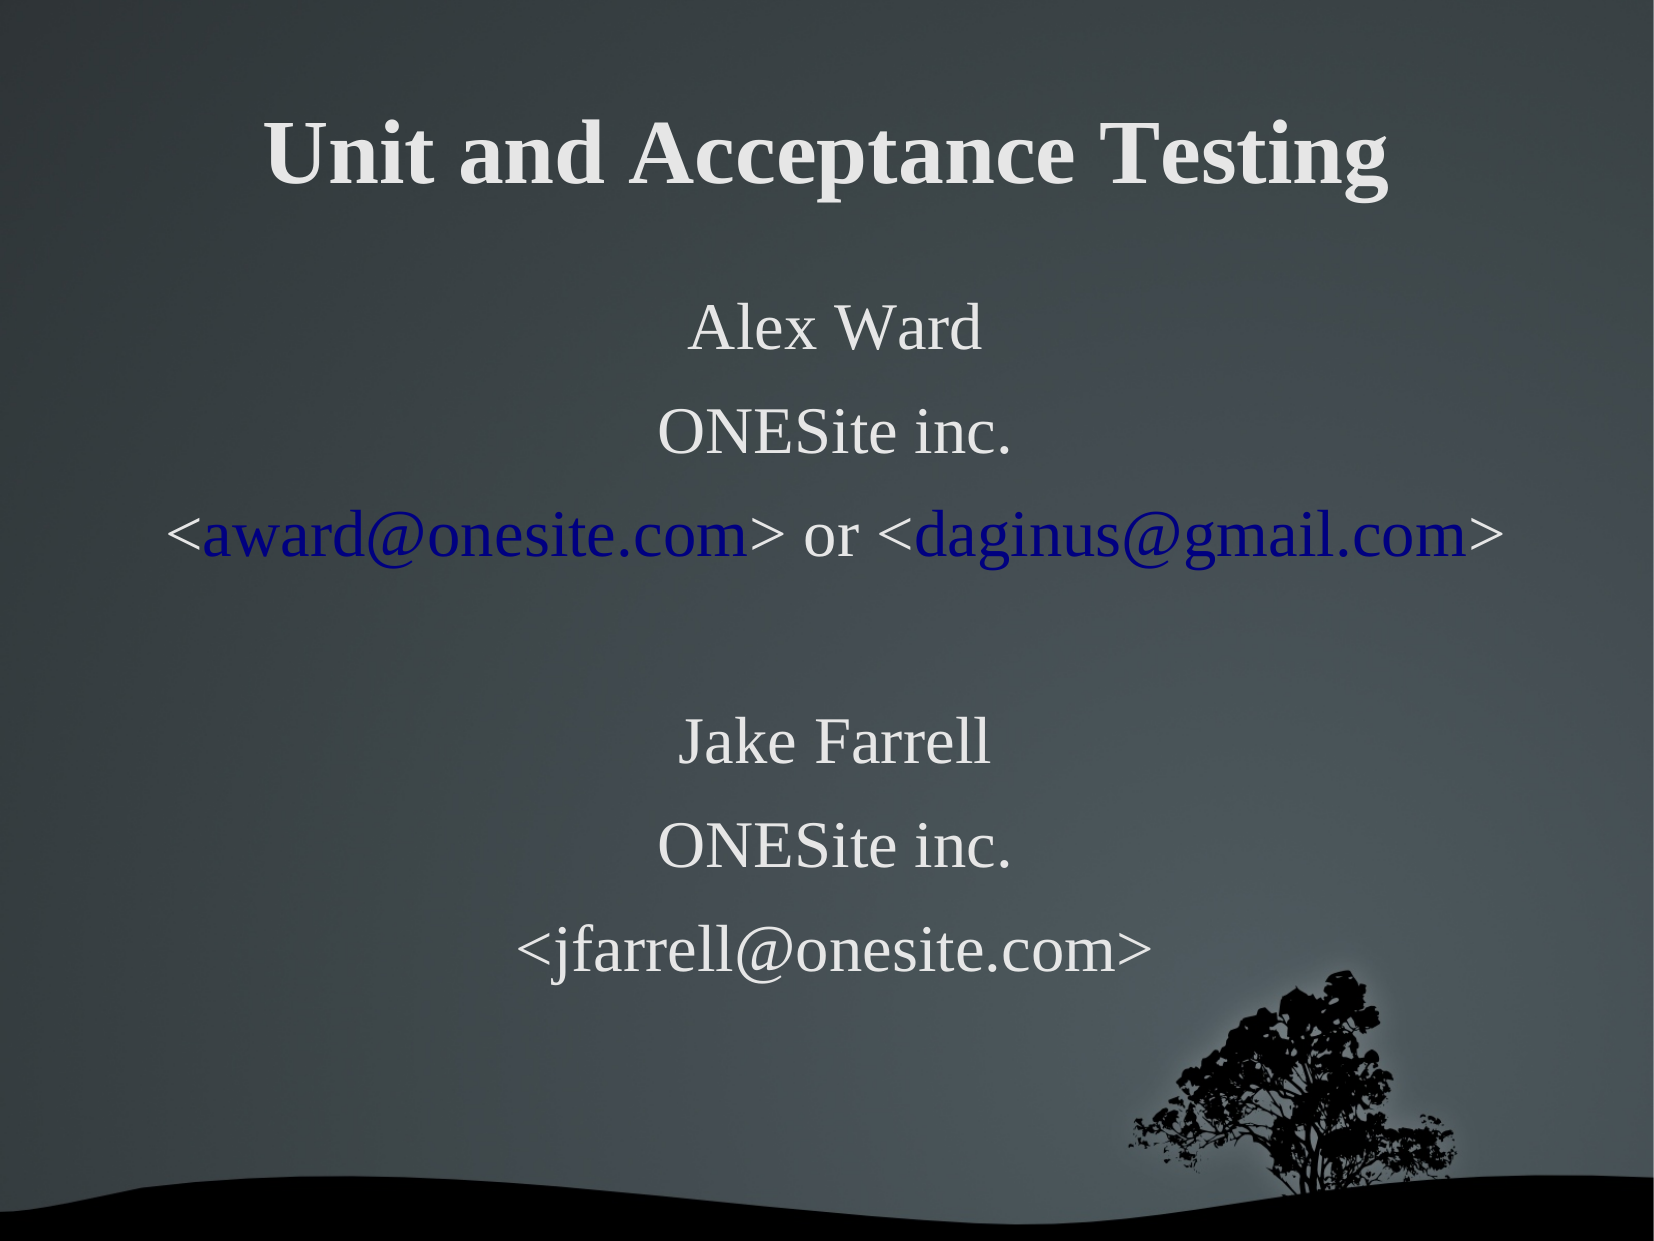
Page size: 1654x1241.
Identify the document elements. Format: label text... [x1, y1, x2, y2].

list Alex Ward ONESite inc. <award@onesite.com> or <daginus@gmail.com> Jake Farrell ONESite inc. <jfarrell@onesite.com> [82, 290, 1571, 1144]
title Unit and Acceptance Testing [82, 49, 1571, 257]
picture [0, 0, 1654, 1241]
